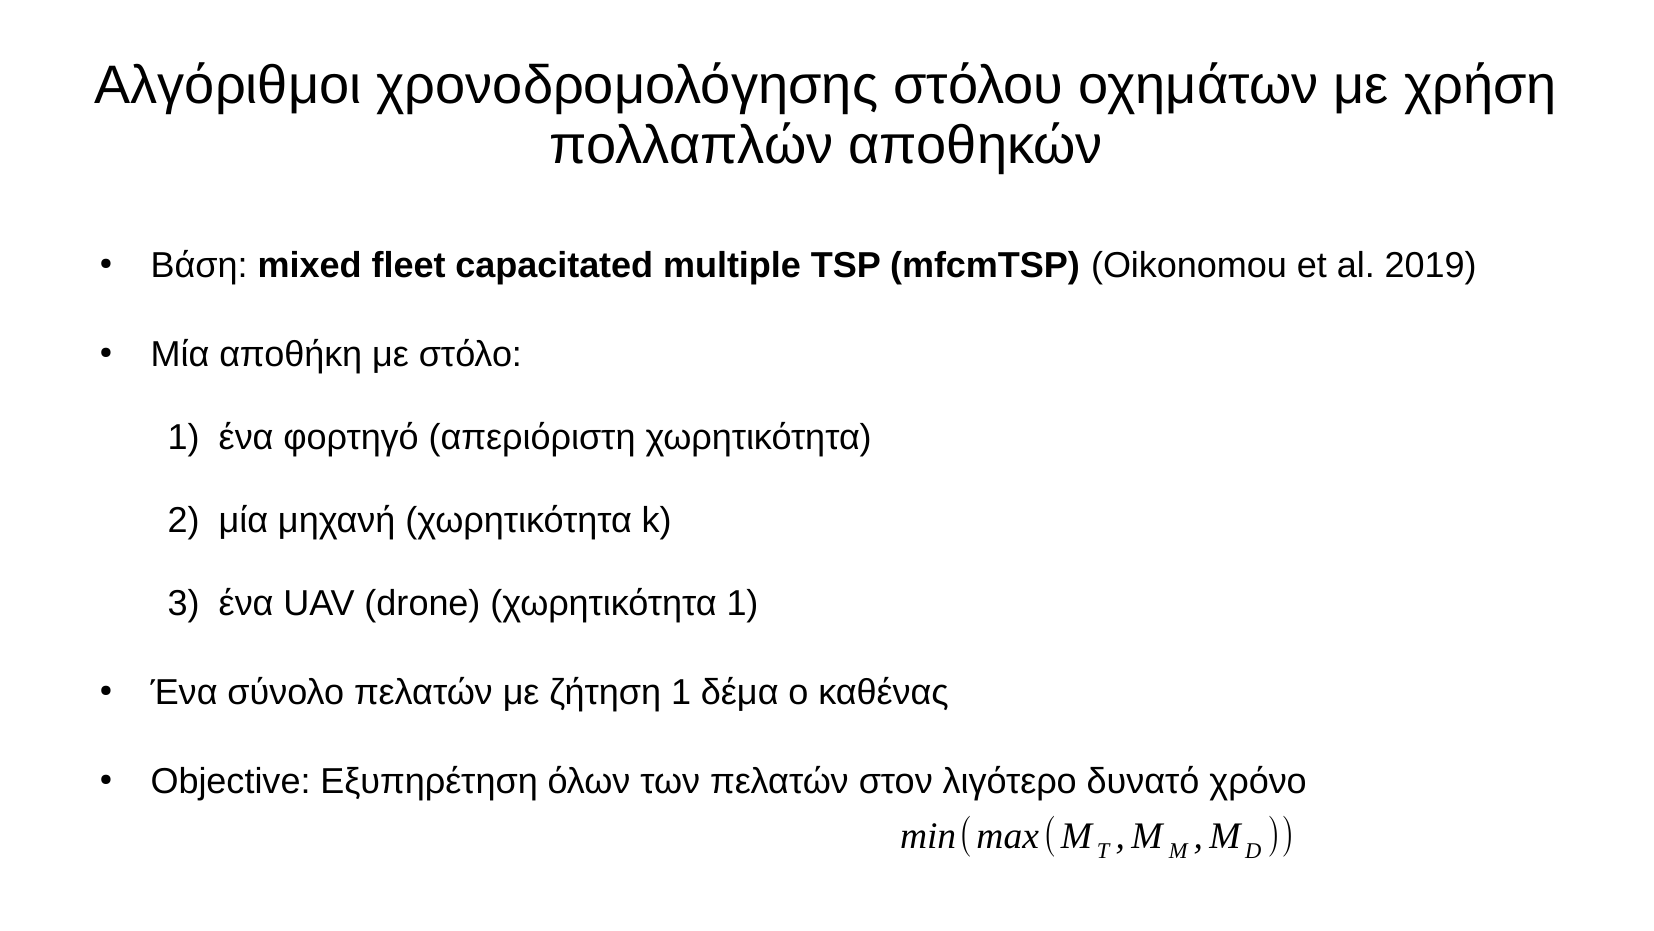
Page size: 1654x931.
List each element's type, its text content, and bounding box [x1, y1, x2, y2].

title Αλγόριθμοι χρονοδρομολόγησης στόλου οχημάτων με χρήση πολλαπλών αποθηκών [82, 37, 1571, 193]
list Βάση: mixed fleet capacitated multiple TSP (mfcmTSP) (Oikonomou et al. 2019) Μία αποθήκη με στόλο: ένα φορτηγό (απεριόριστη χωρητικότητα) μία μηχανή (χωρητικότητα k) ένα UAV (drone) (χωρητικότητα 1) Ένα σύνολο πελατών με ζήτηση 1 δέμα ο καθένας Objective: Εξυπηρέτηση όλων των πελατών στον λιγότερο δυνατό χρόνο [82, 225, 1571, 802]
chart [900, 814, 1295, 863]
